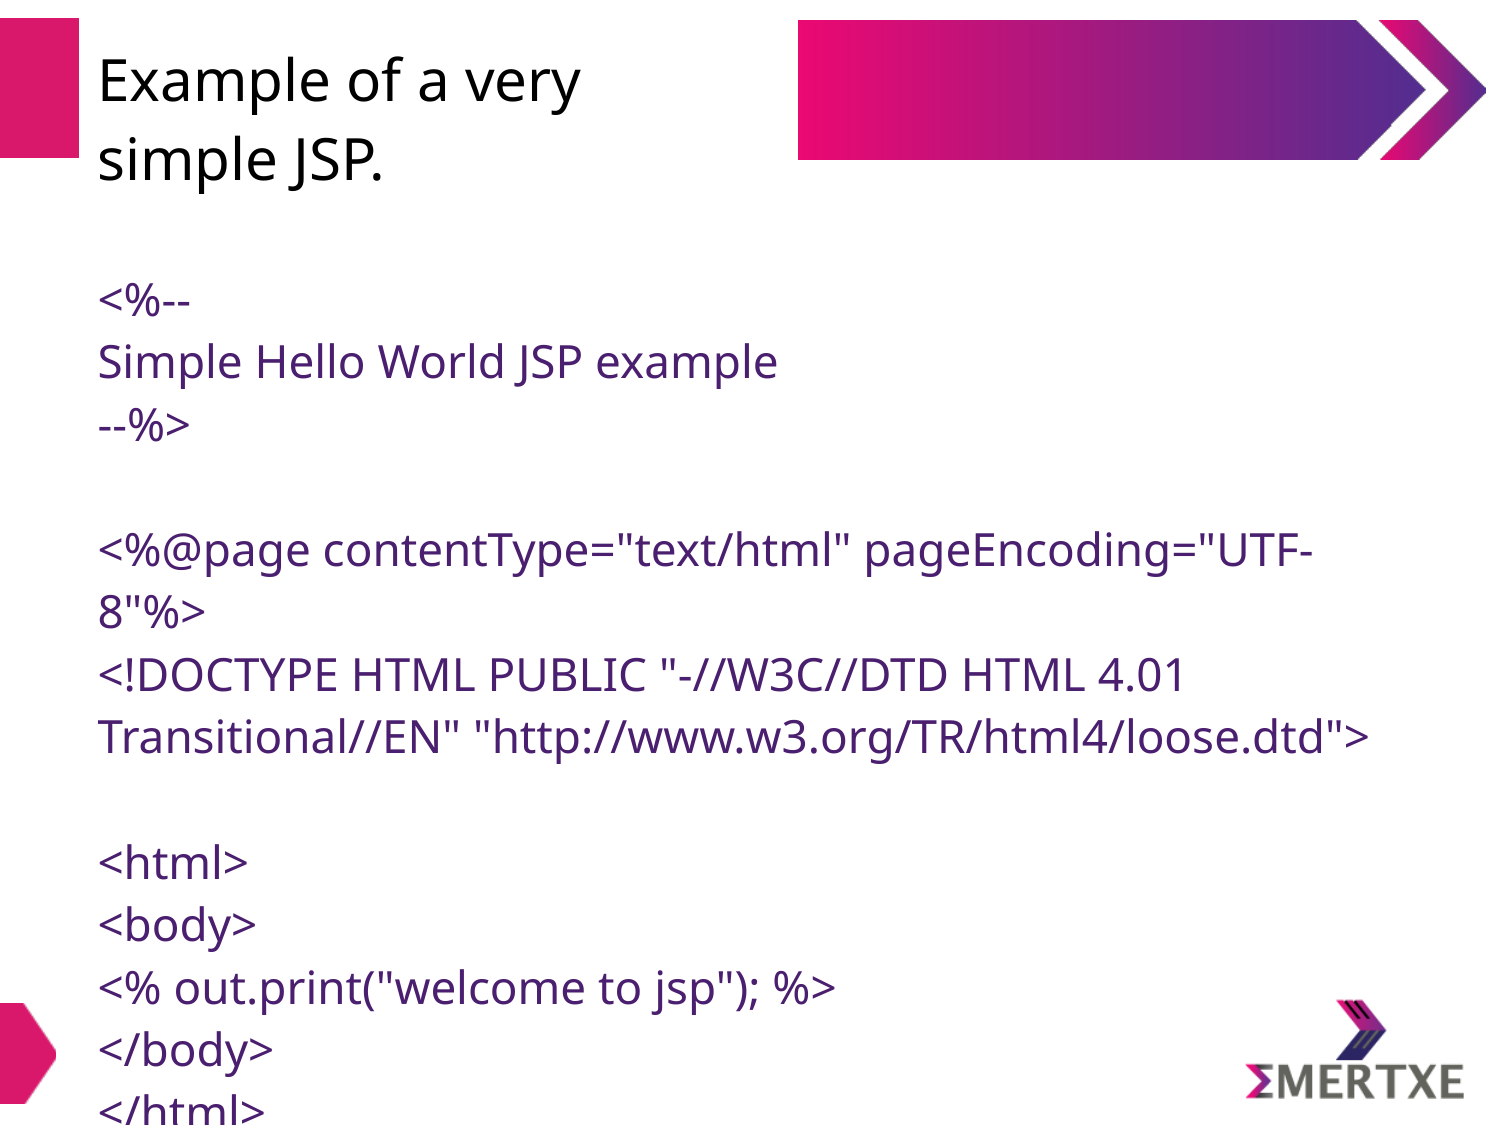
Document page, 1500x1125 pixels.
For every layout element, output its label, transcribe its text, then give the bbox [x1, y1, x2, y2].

picture [1245, 996, 1465, 1099]
text_box <%-- Simple Hello World JSP example --%> <%@page contentType="text/html" pageEncoding="UTF-8"%> <!DOCTYPE HTML PUBLIC "-//W3C//DTD HTML 4.01 Transitional//EN" "http://www.w3.org/TR/html4/loose.dtd"> <html> <body> <% out.print("welcome to jsp"); %> </body> </html> [82, 259, 1394, 1078]
picture [798, 20, 1486, 160]
text_box Example of a very simple JSP. [82, 31, 768, 183]
